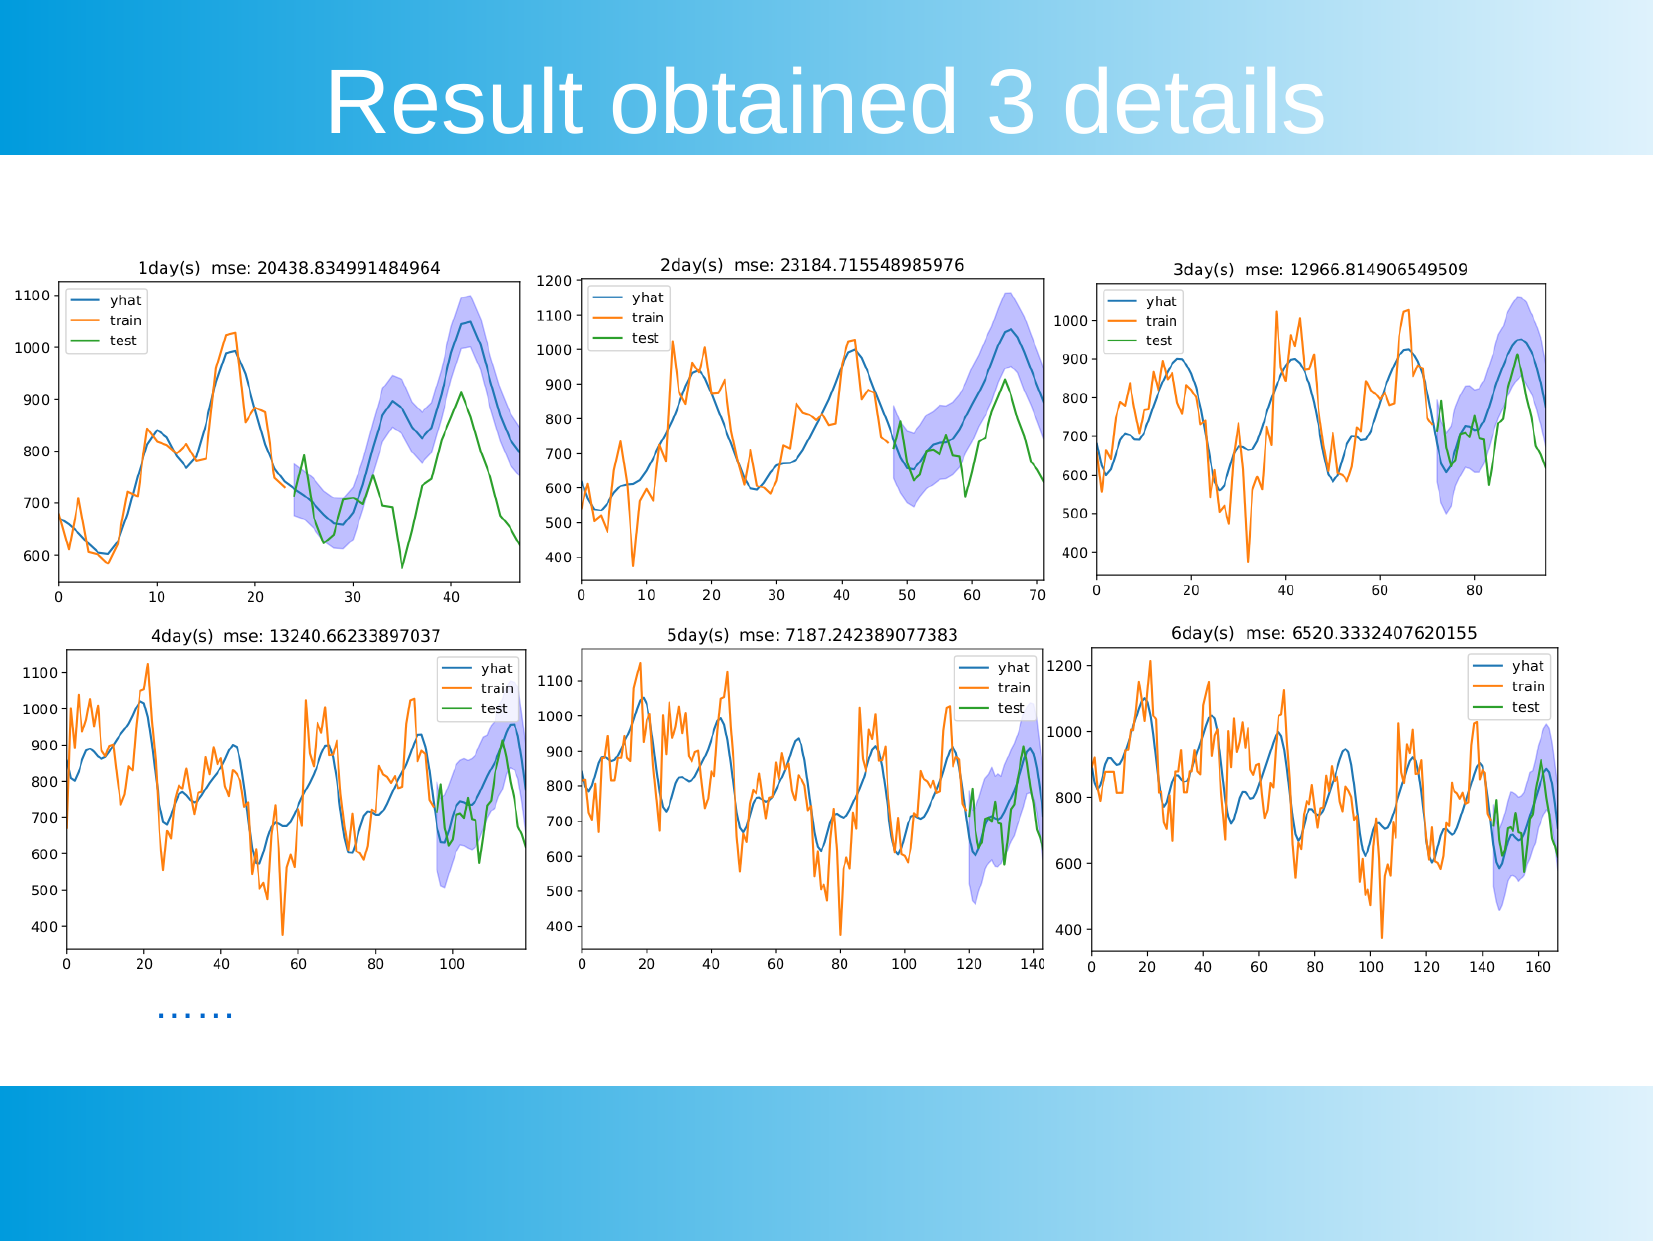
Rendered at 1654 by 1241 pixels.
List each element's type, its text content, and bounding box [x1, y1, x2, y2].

picture [536, 250, 1560, 606]
picture [538, 620, 1571, 975]
picture [11, 253, 532, 608]
list …… [82, 980, 1571, 1134]
title Result obtained 3 details [82, 49, 1571, 155]
picture [21, 625, 535, 975]
